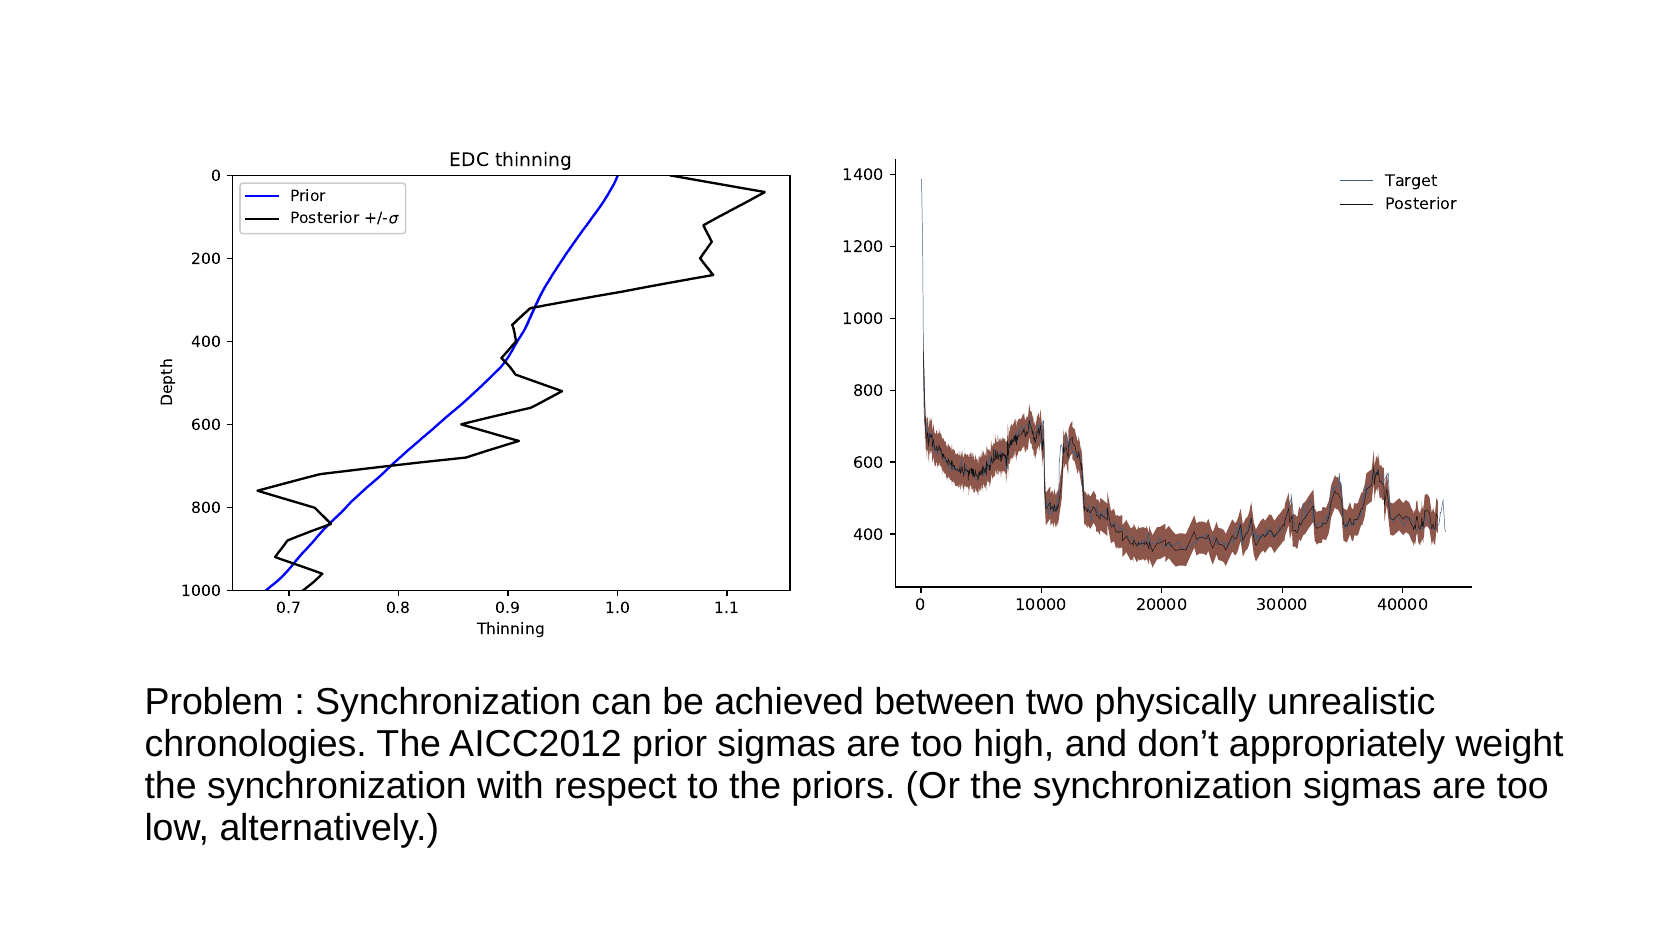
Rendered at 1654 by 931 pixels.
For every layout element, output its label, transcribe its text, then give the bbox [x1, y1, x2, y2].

text_box Problem : Synchronization can be achieved between two physically unrealistic chronologies. The AICC2012 prior sigmas are too high, and don’t appropriately weight the synchronization with respect to the priors. (Or the synchronization sigmas are too low, alternatively.) [129, 673, 1595, 857]
picture [142, 110, 1489, 650]
